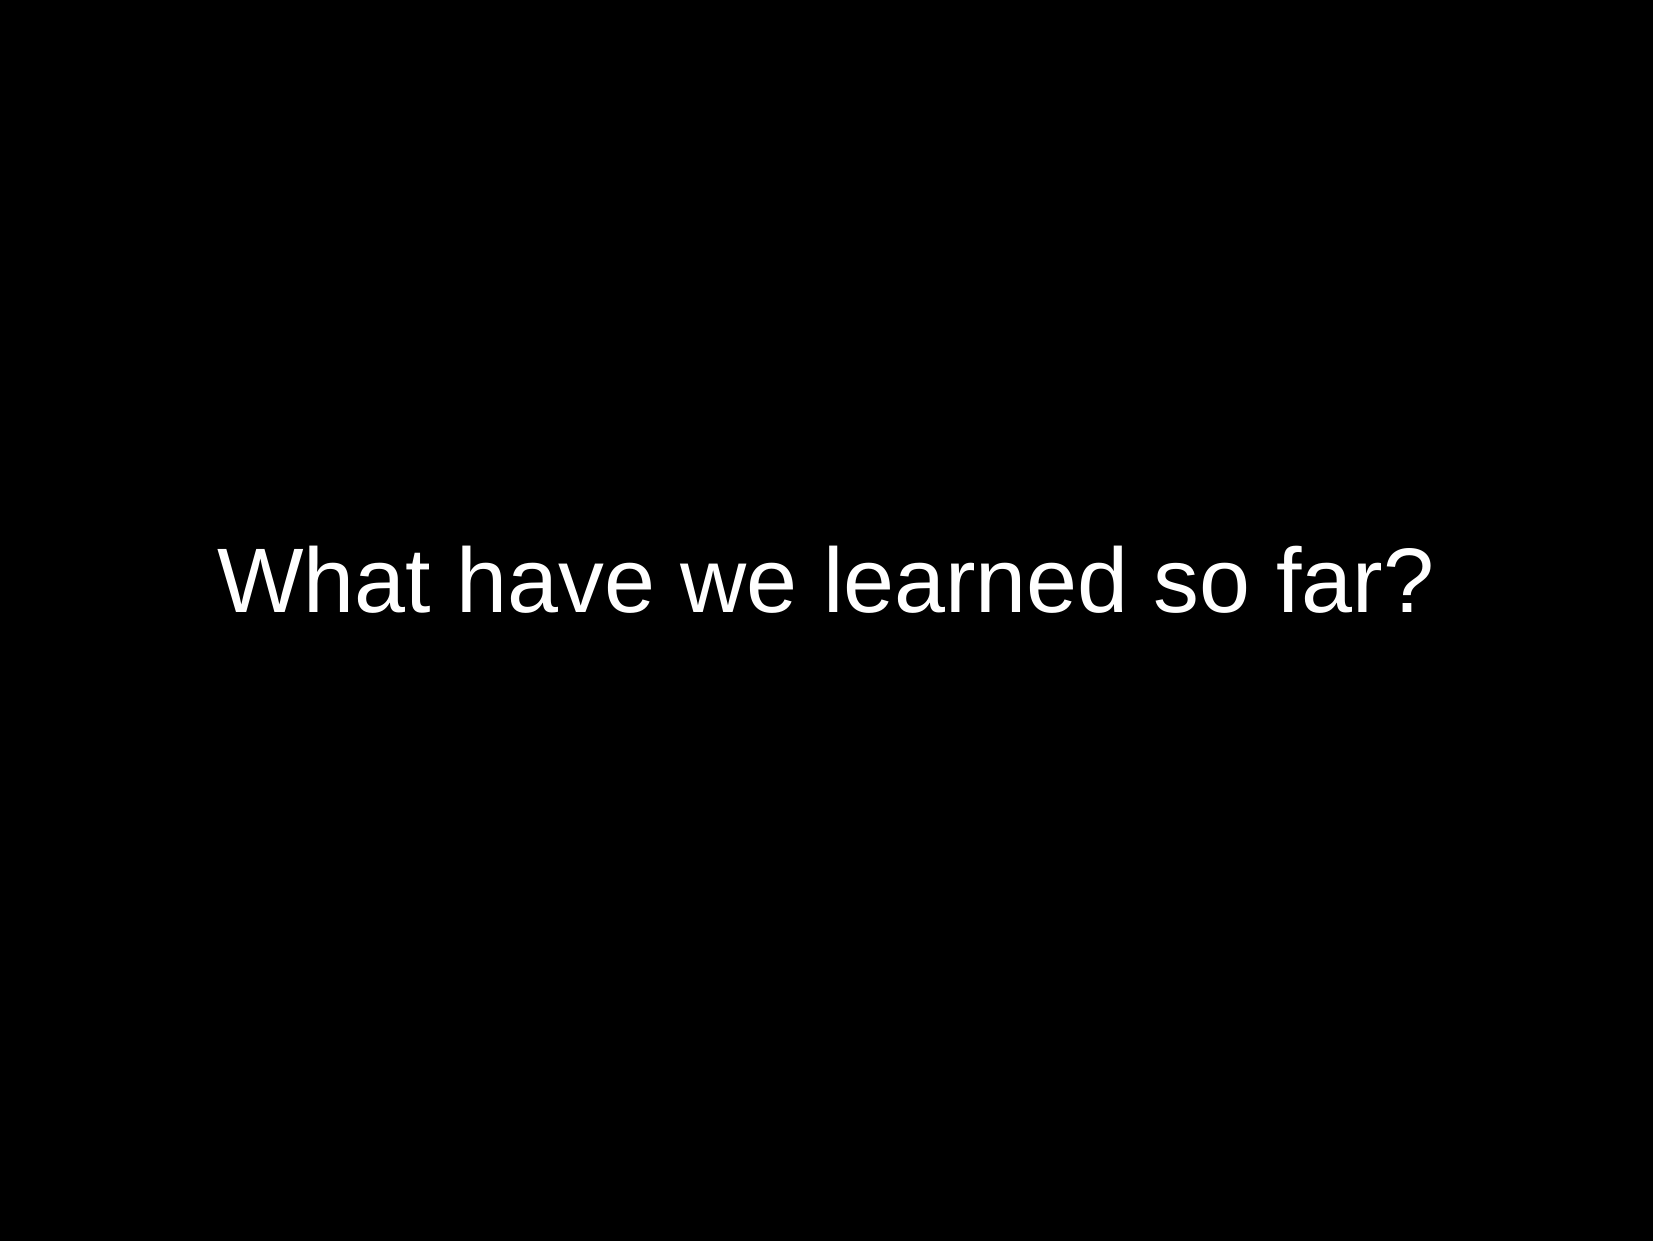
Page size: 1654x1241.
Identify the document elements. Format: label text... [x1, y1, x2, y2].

title What have we learned so far? [82, 476, 1571, 684]
